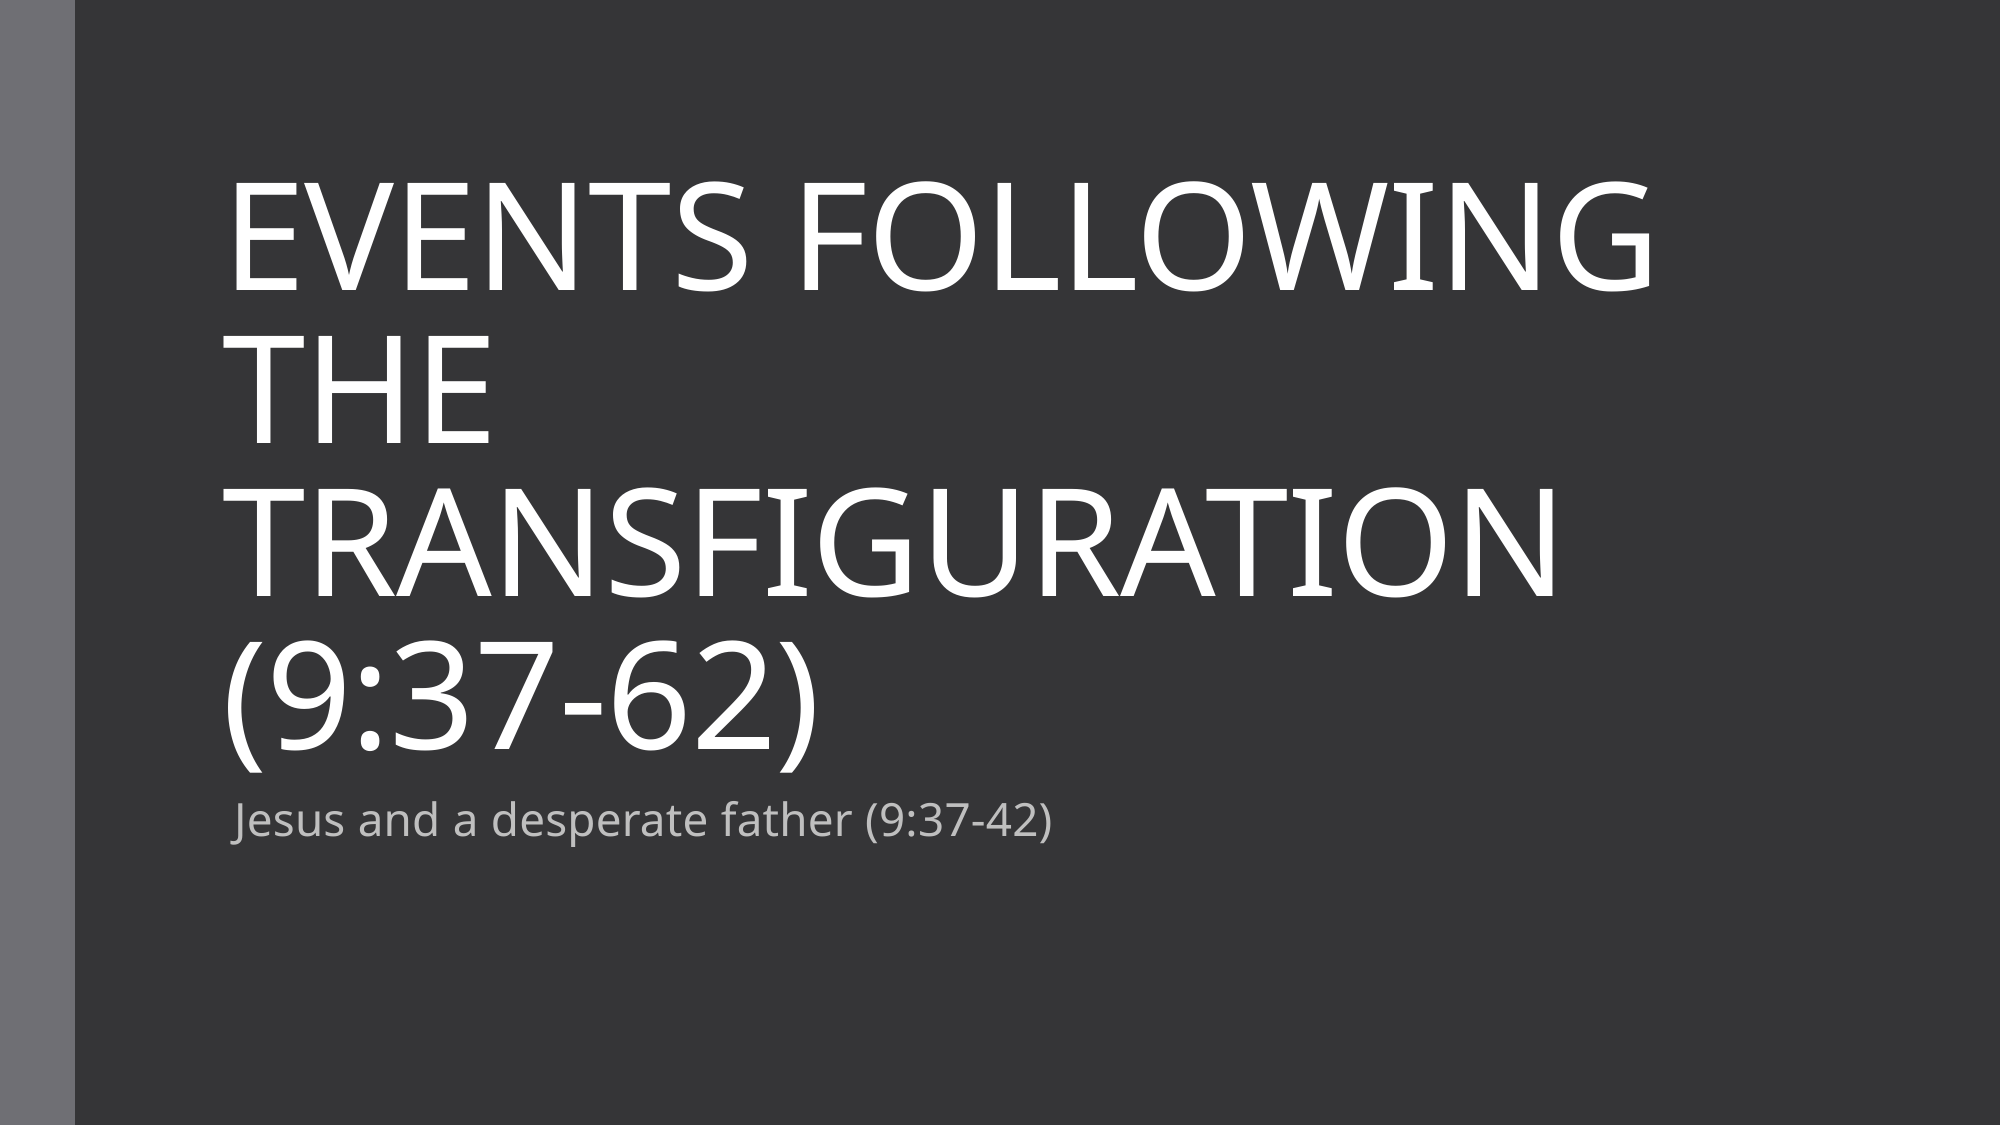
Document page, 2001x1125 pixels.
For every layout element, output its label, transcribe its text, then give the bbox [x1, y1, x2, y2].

subtitle Jesus and a desperate father (9:37-42) [206, 787, 1752, 1066]
title EVENTS FOLLOWING THE TRANSFIGURATION (9:37-62) [206, 124, 1752, 787]
